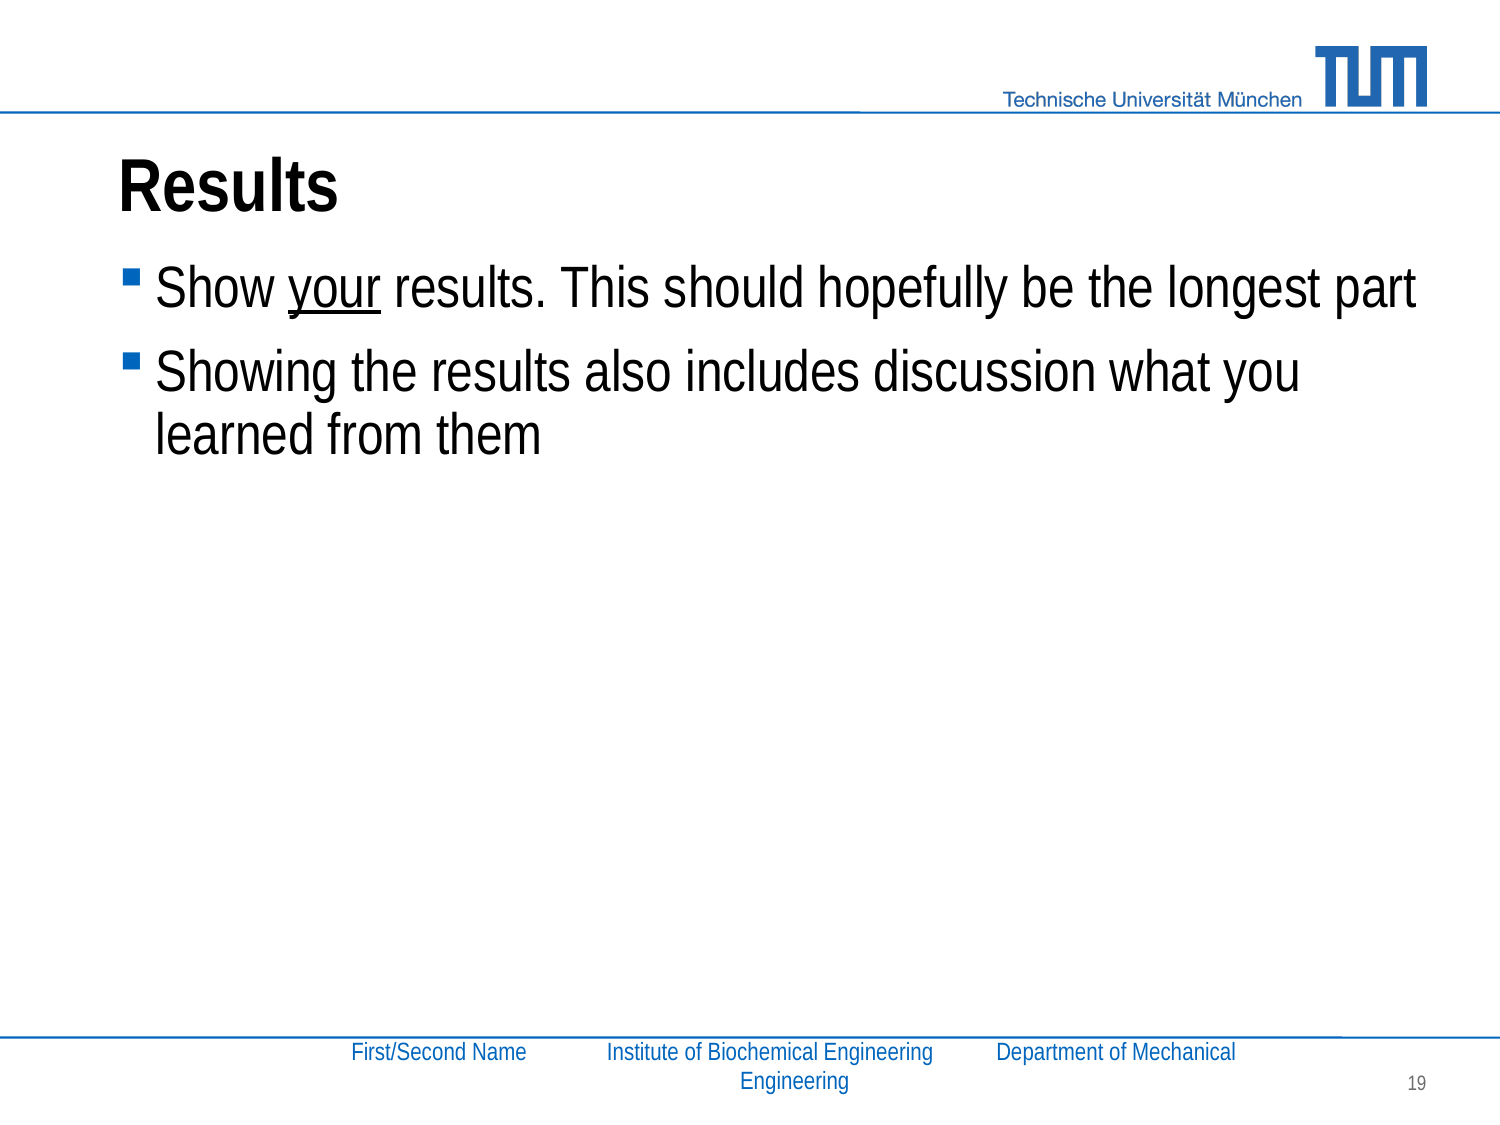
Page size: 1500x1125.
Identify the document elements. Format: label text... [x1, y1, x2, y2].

footer First/Second Name Institute of Biochemical Engineering Department of Mechanical Engineering [278, 1042, 1312, 1103]
title Results [103, 114, 1397, 235]
slide_number <number> [1340, 1042, 1427, 1103]
picture [1003, 46, 1427, 107]
list Show your results. This should hopefully be the longest part Showing the results also includes discussion what you learned from them [103, 249, 1473, 1014]
